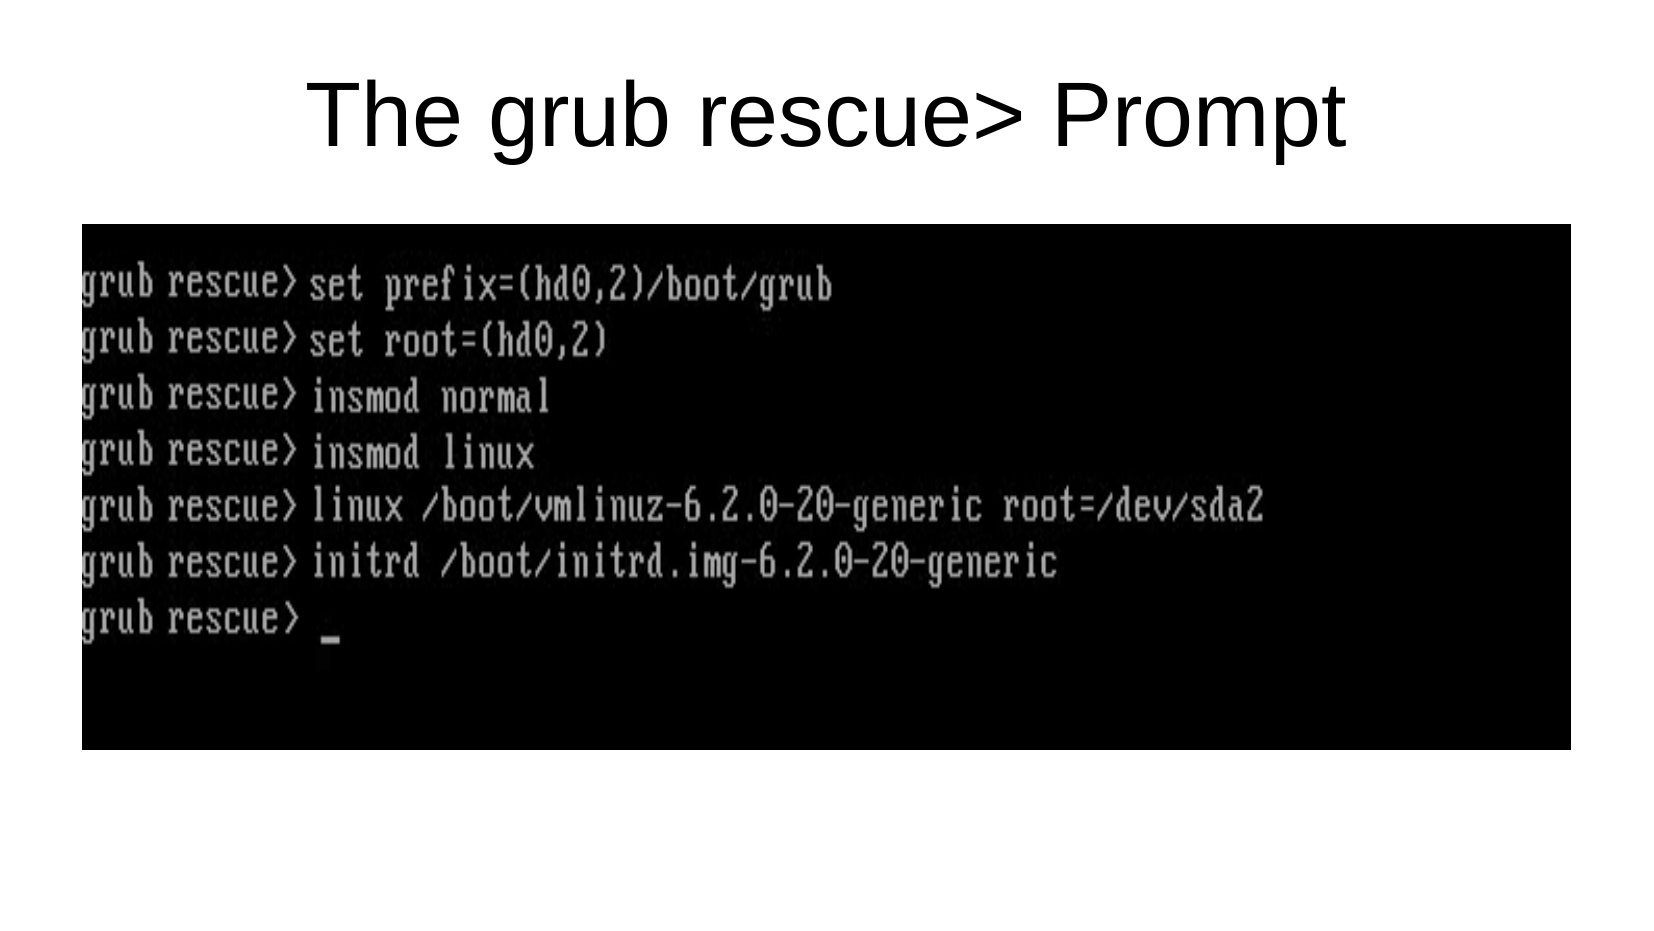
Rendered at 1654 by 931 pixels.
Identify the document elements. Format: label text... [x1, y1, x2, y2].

title The grub rescue> Prompt [82, 37, 1571, 193]
picture [82, 224, 1571, 751]
